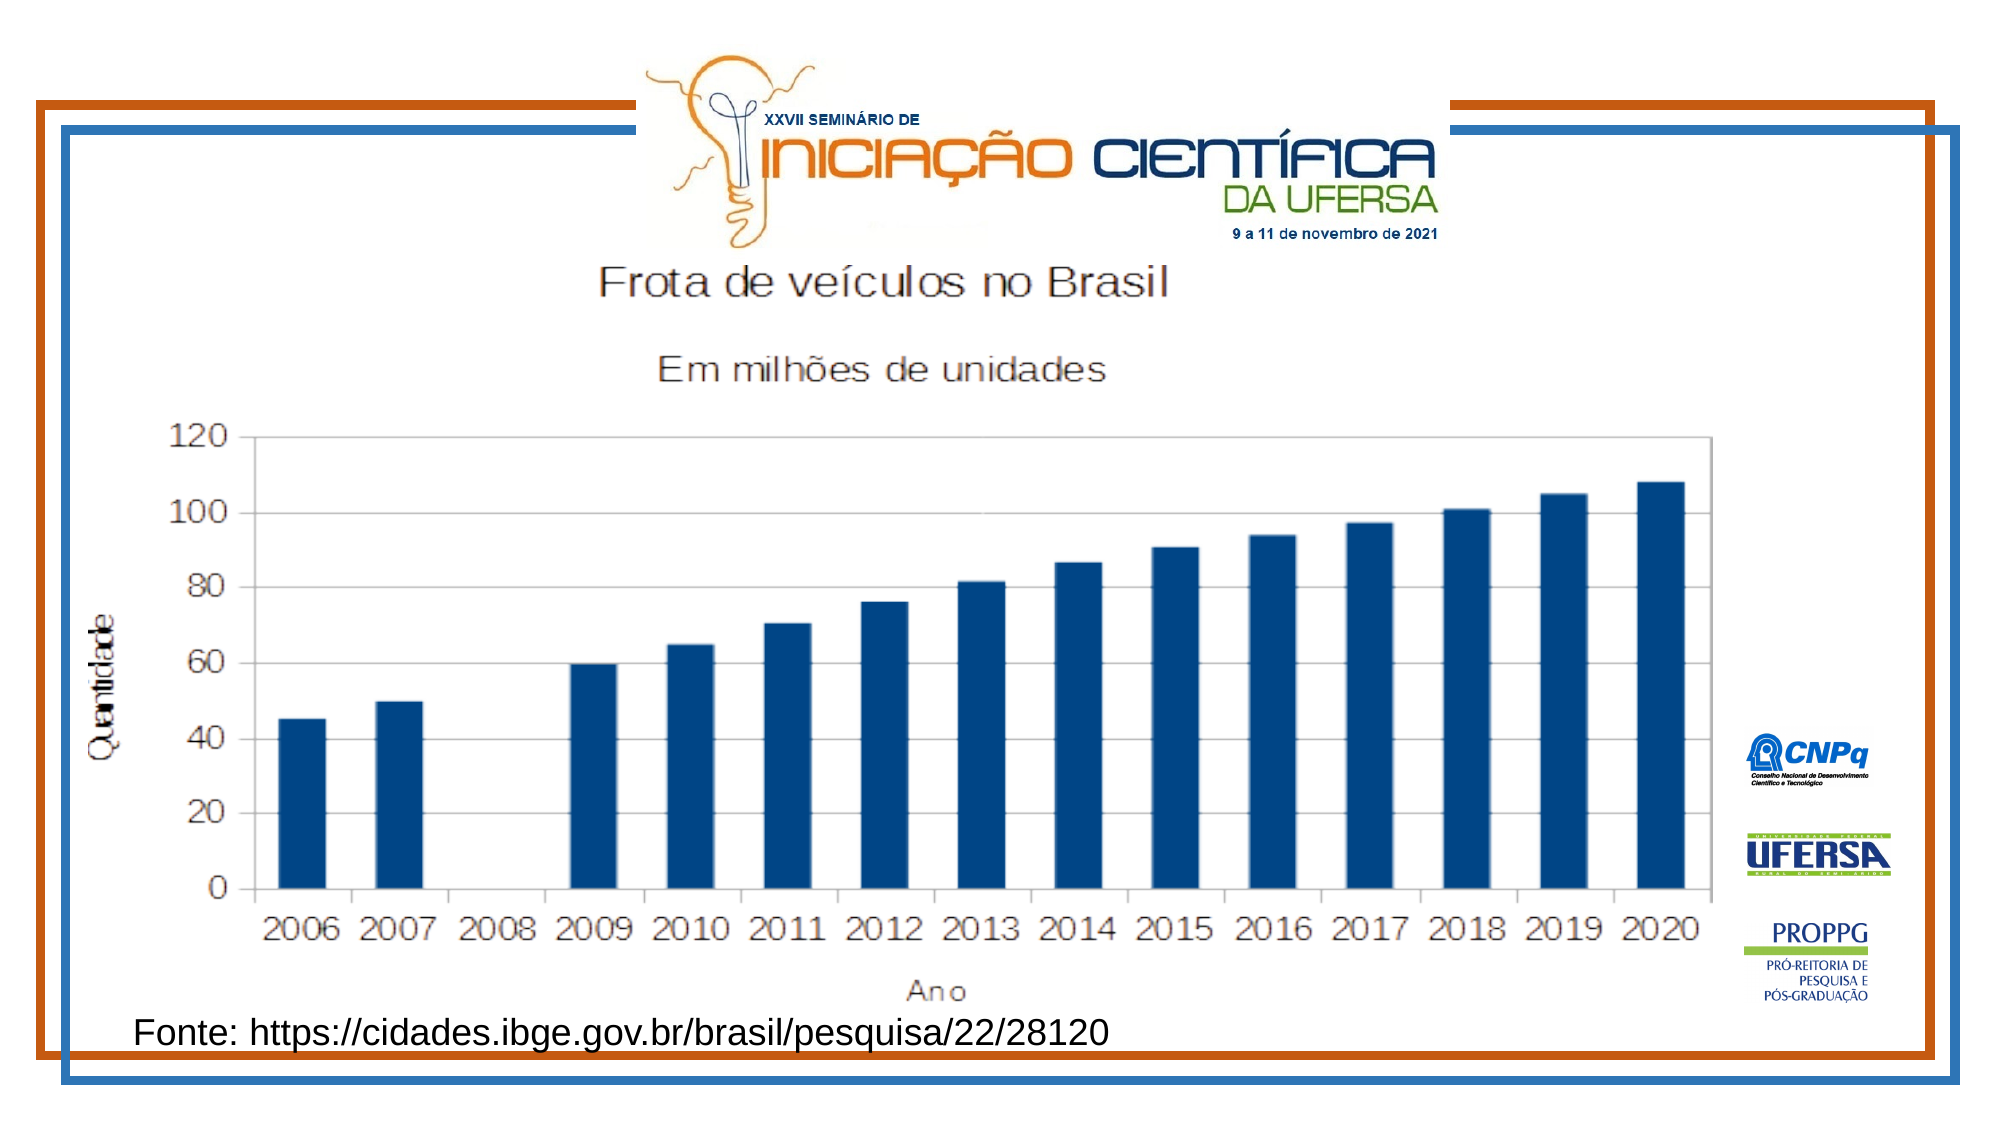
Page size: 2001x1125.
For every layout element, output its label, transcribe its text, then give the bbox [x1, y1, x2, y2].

picture [88, 265, 1713, 1004]
picture [636, 44, 1450, 259]
picture [1744, 726, 1874, 787]
picture [1747, 833, 1891, 876]
text_box Fonte: https://cidades.ibge.gov.br/brasil/pesquisa/22/28120 [118, 1003, 1241, 1063]
picture [1744, 923, 1868, 1003]
